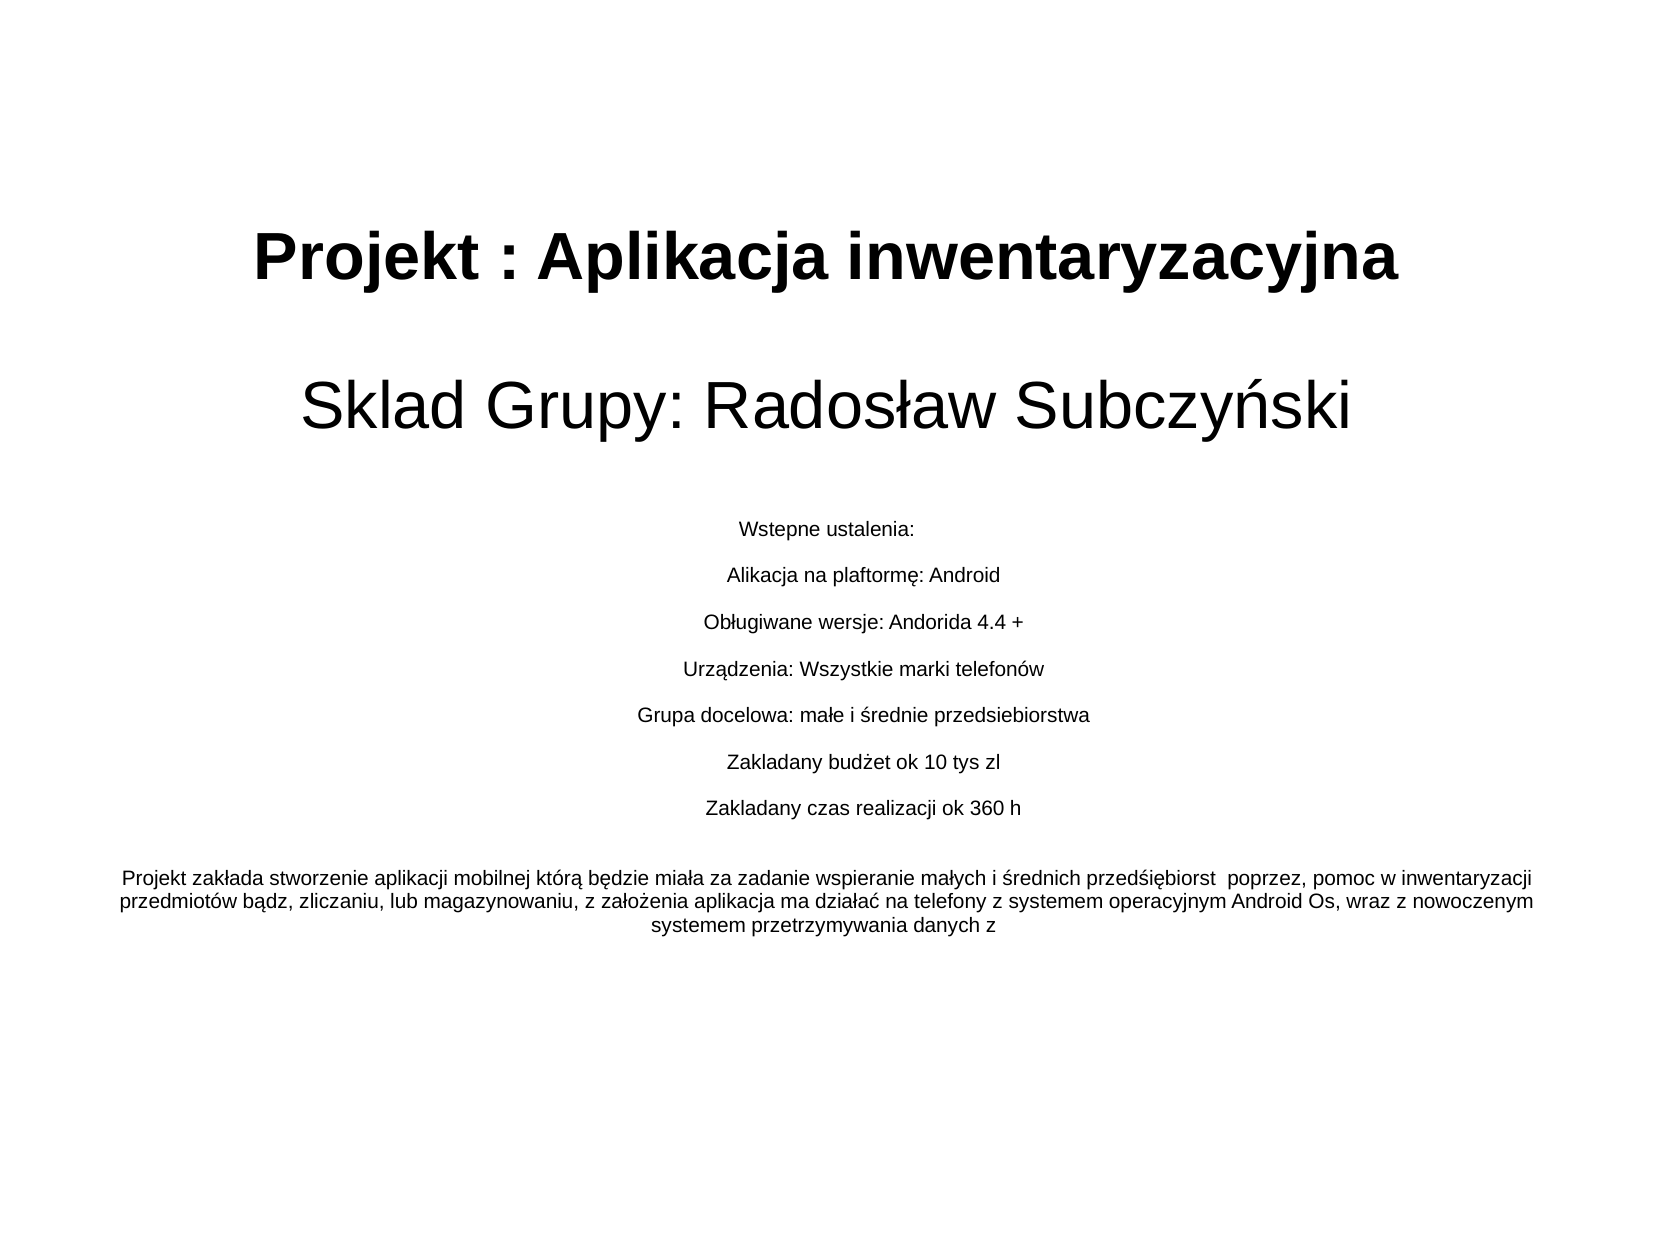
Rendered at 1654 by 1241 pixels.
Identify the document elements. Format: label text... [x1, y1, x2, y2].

subtitle Projekt : Aplikacja inwentaryzacyjna Sklad Grupy: Radosław Subczyński Wstepne ustalenia: Alikacja na plaftormę: Android Obługiwane wersje: Andorida 4.4 + Urządzenia: Wszystkie marki telefonów Grupa docelowa: małe i średnie przedsiebiorstwa Zakladany budżet ok 10 tys zl Zakladany czas realizacji ok 360 h Projekt zakłada stworzenie aplikacji mobilnej którą będzie miała za zadanie wspieranie małych i średnich przedśiębiorst poprzez, pomoc w inwentaryzacji przedmiotów bądz, zliczaniu, lub magazynowaniu, z założenia aplikacja ma działać na telefony z systemem operacyjnym Android Os, wraz z nowoczenym systemem przetrzymywania danych z [82, 216, 1571, 1084]
